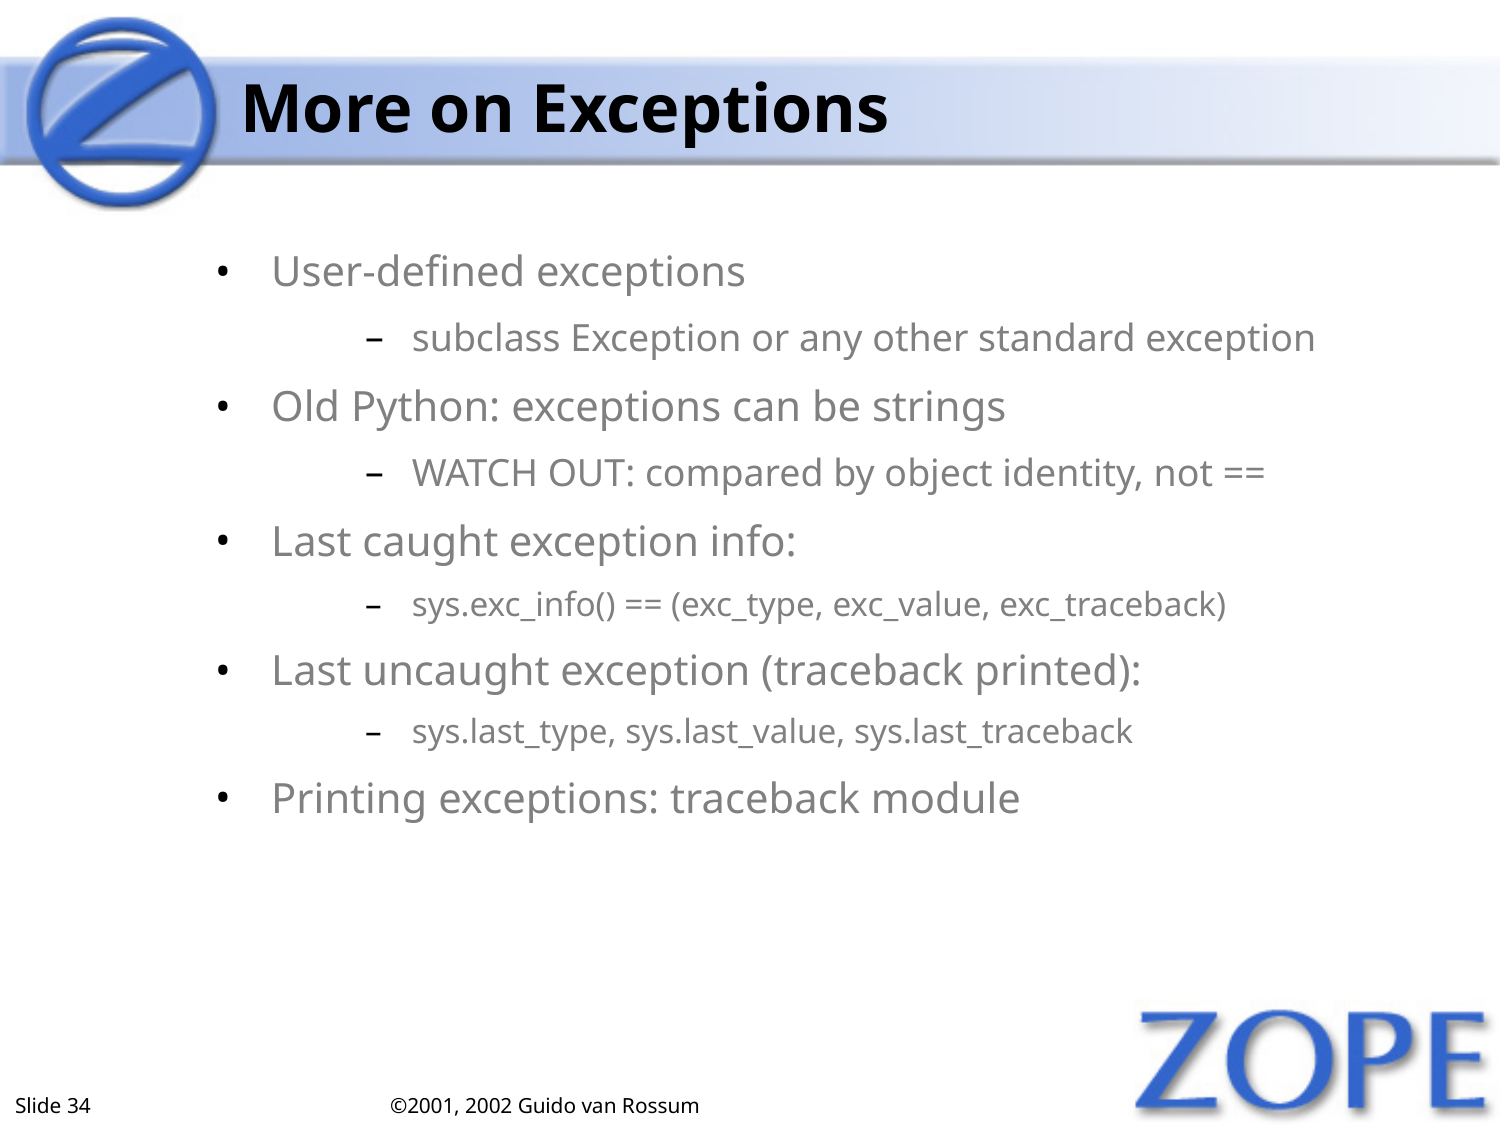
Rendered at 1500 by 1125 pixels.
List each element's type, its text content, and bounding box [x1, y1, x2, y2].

list User-defined exceptions subclass Exception or any other standard exception Old Python: exceptions can be strings WATCH OUT: compared by object identity, not == Last caught exception info: sys.exc_info() == (exc_type, exc_value, exc_traceback) Last uncaught exception (traceback printed): sys.last_type, sys.last_value, sys.last_traceback Printing exceptions: traceback module [200, 237, 1388, 1001]
title More on Exceptions [225, 50, 1467, 163]
